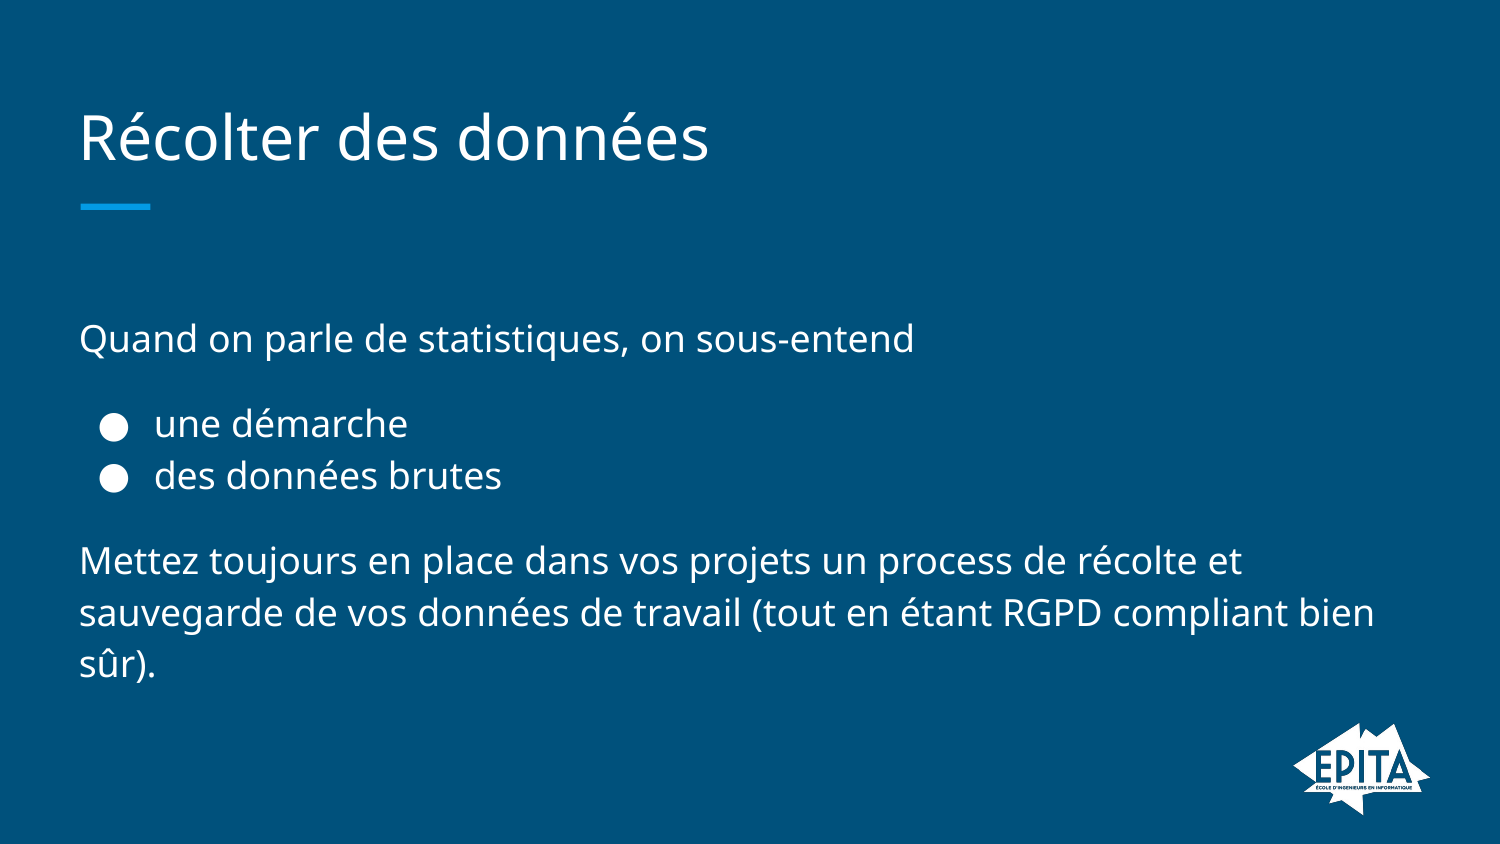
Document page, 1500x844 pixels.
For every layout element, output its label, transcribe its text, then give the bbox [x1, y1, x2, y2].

list Quand on parle de statistiques, on sous-entend une démarche des données brutes Mettez toujours en place dans vos projets un process de récolte et sauvegarde de vos données de travail (tout en étant RGPD compliant bien sûr). [63, 244, 1437, 750]
picture [1295, 753, 1315, 780]
title Récolter des données [63, 75, 1437, 188]
picture [1306, 725, 1428, 814]
